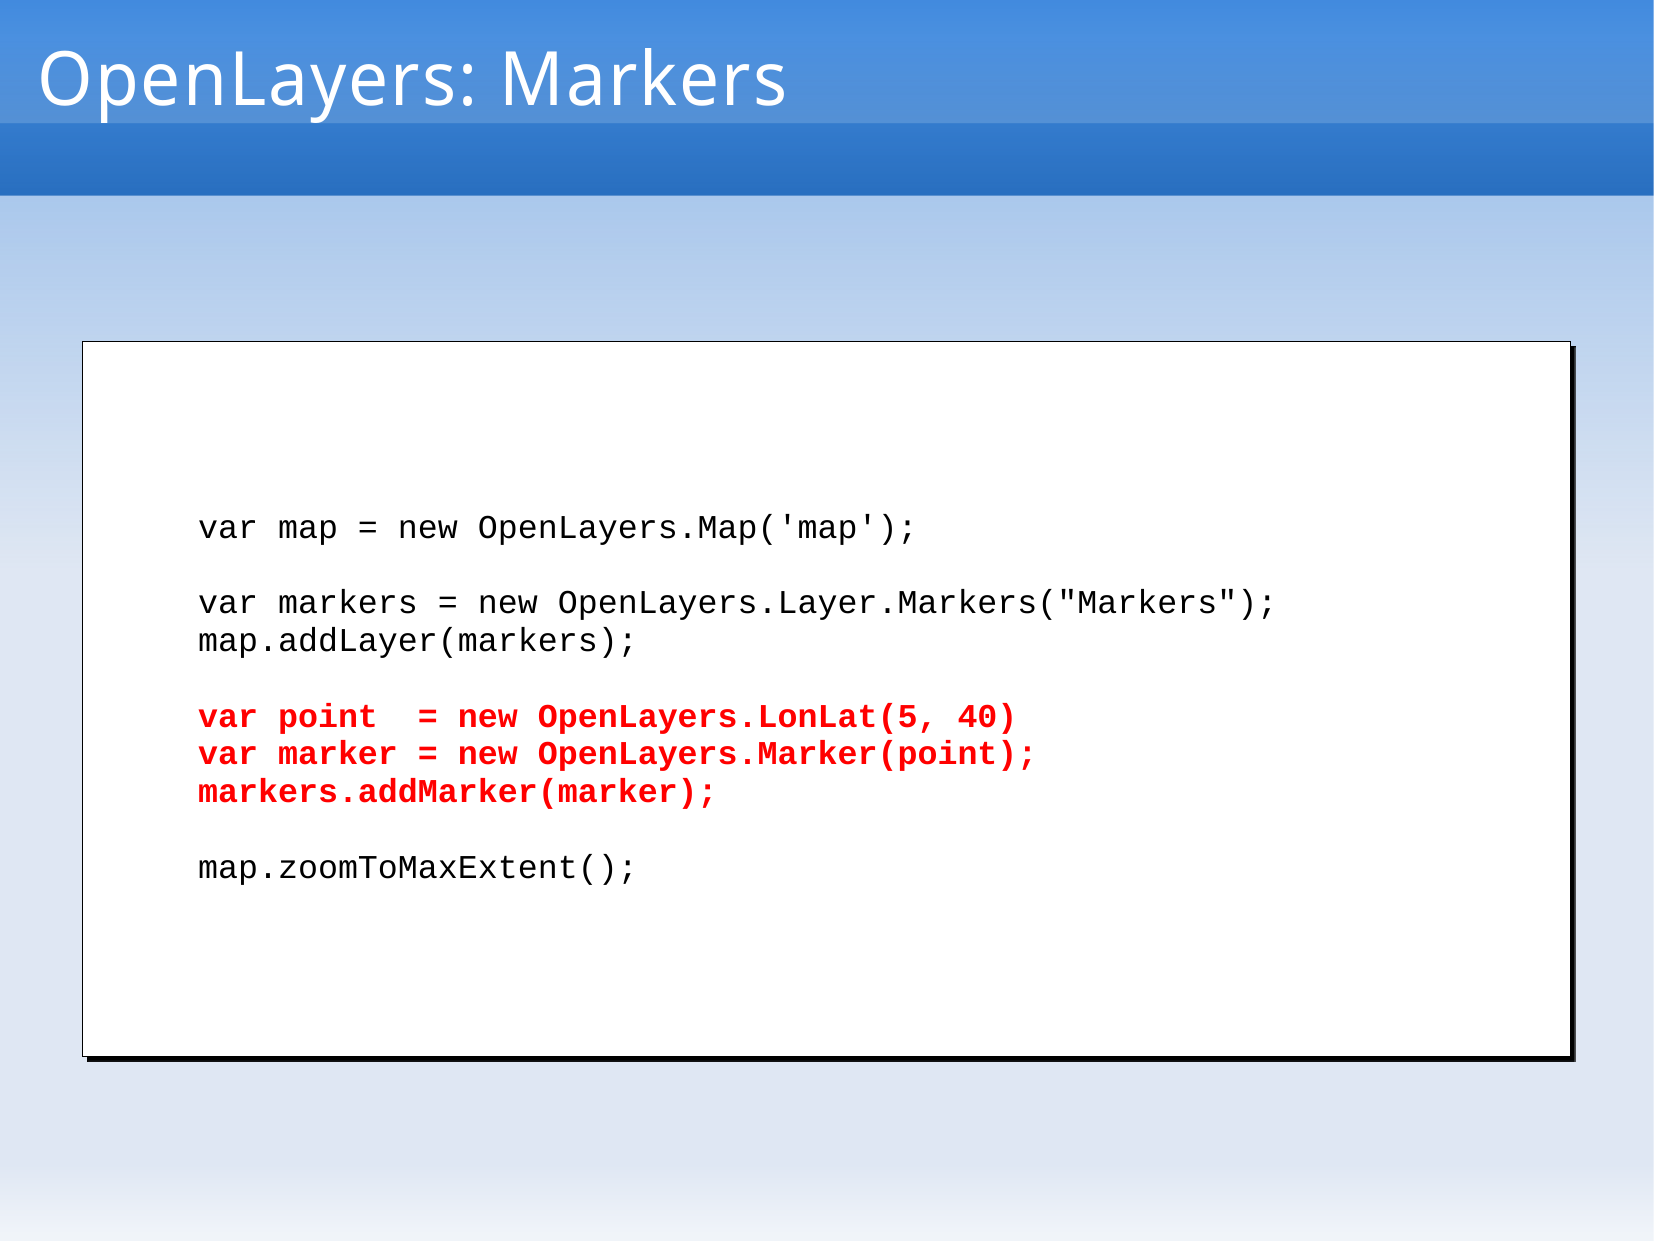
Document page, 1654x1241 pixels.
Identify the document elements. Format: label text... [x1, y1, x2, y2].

picture [0, 0, 1654, 1241]
title OpenLayers: Markers [37, 2, 1463, 151]
subtitle var map = new OpenLayers.Map('map'); var markers = new OpenLayers.Layer.Markers("Markers"); map.addLayer(markers); var point = new OpenLayers.LonLat(5, 40) var marker = new OpenLayers.Marker(point); markers.addMarker(marker); map.zoomToMaxExtent(); [82, 341, 1571, 1057]
